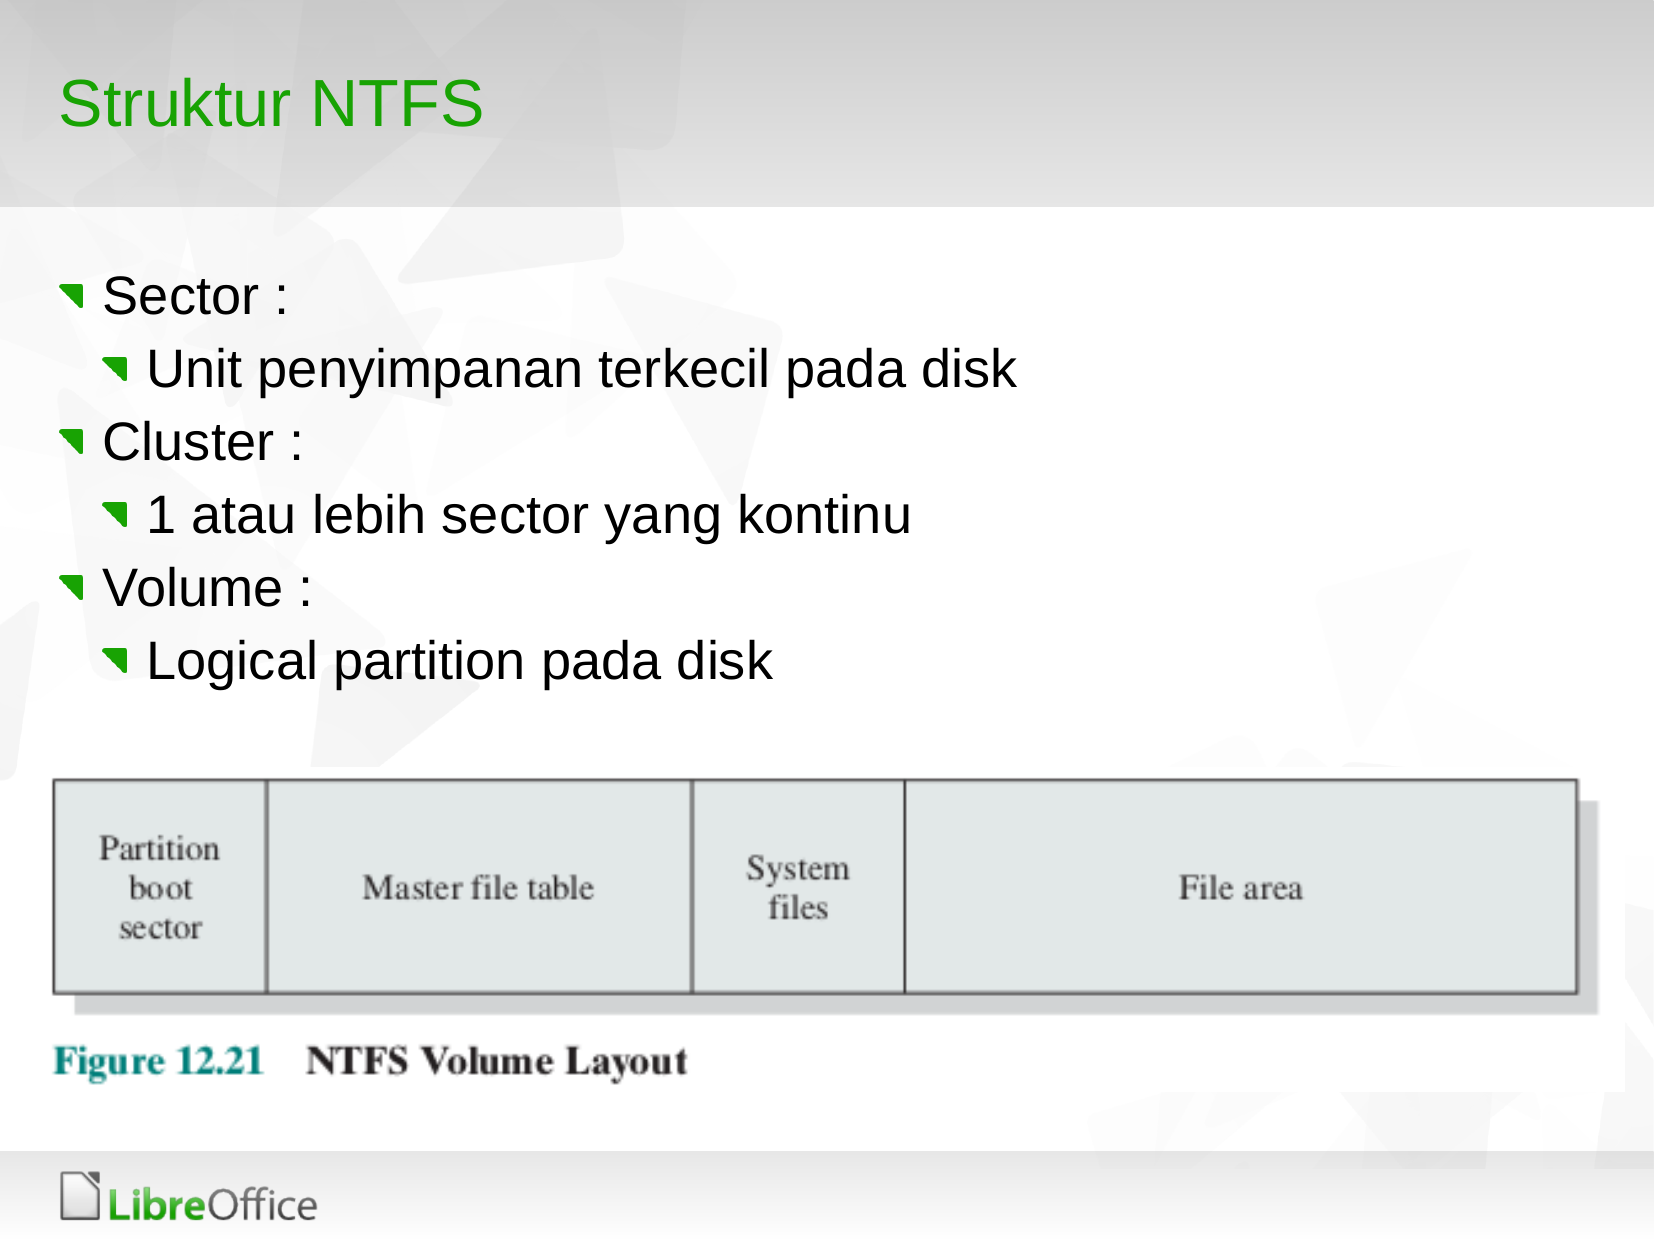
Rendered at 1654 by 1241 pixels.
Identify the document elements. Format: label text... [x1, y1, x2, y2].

list Sector : Unit penyimpanan terkecil pada disk Cluster : 1 atau lebih sector yang kontinu Volume : Logical partition pada disk [59, 265, 1595, 767]
title Struktur NTFS [59, 29, 1595, 178]
picture [41, 1152, 337, 1240]
picture [0, 0, 1654, 1169]
